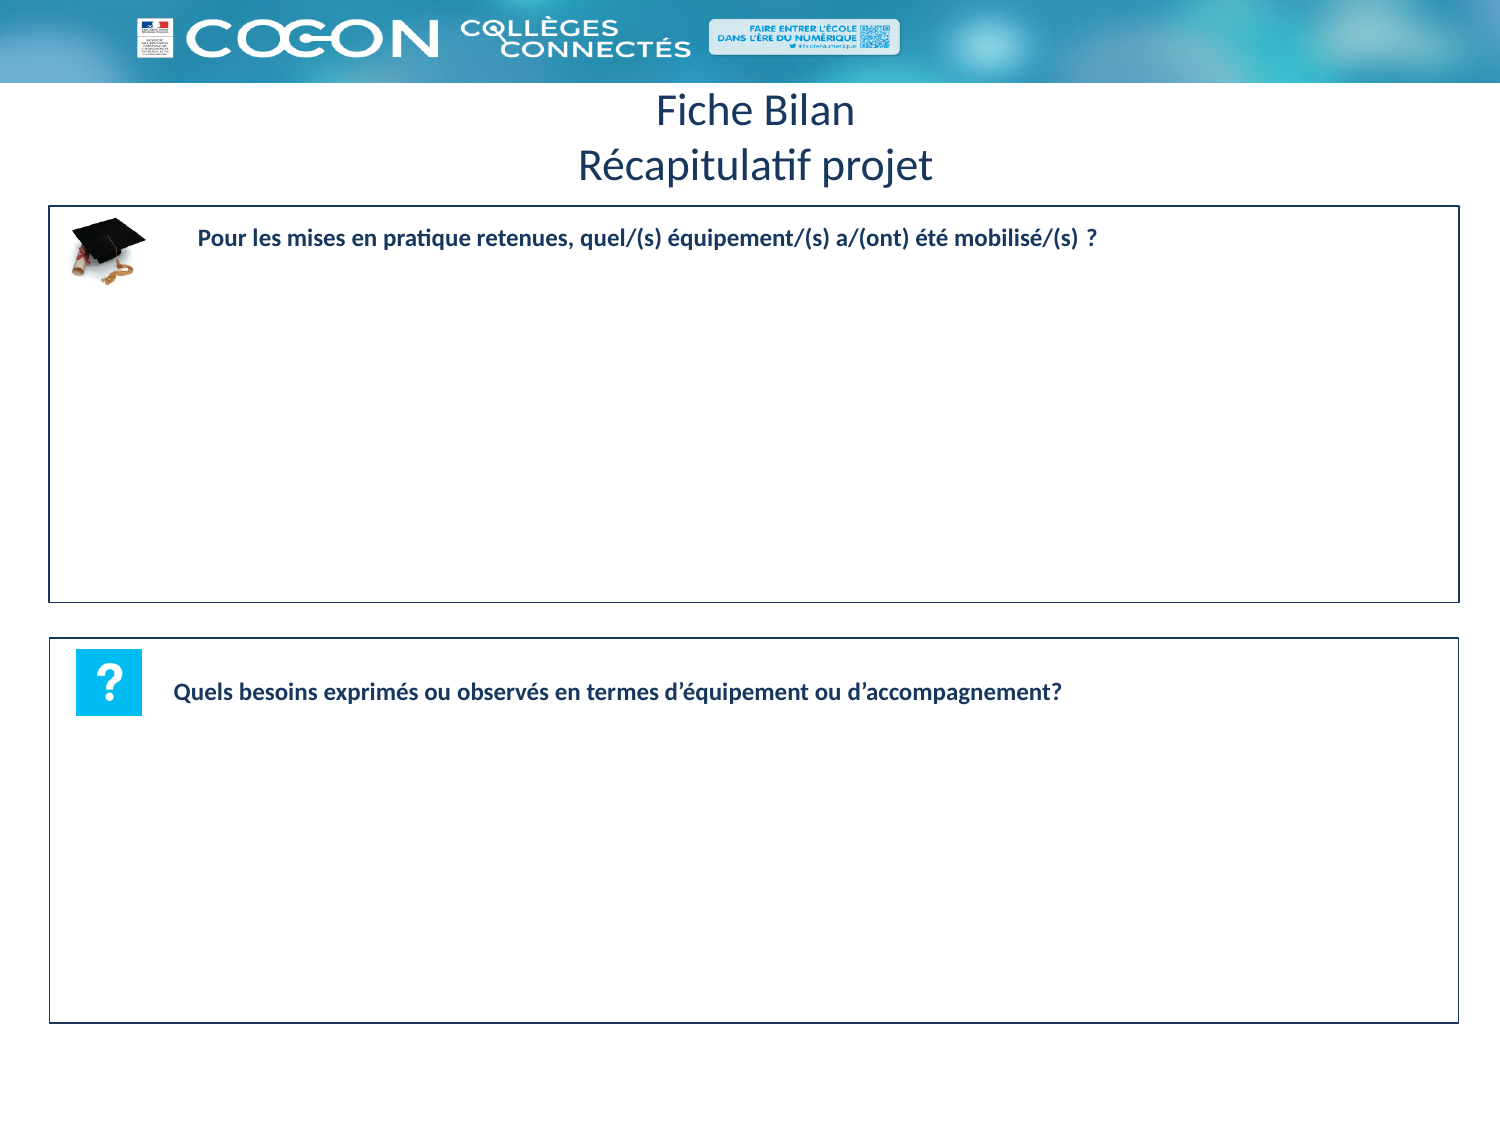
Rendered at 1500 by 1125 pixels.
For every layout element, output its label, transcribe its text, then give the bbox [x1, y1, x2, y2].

picture [98, 664, 122, 689]
picture [0, 0, 1500, 83]
text_box [49, 637, 1459, 1024]
picture [64, 213, 149, 290]
title Fiche Bilan Récapitulatif projet [53, 83, 1459, 174]
picture [106, 693, 113, 700]
text_box Quels besoins exprimés ou observés en termes d’équipement ou d’accompagnement? [158, 649, 1306, 731]
text_box [48, 206, 1459, 603]
